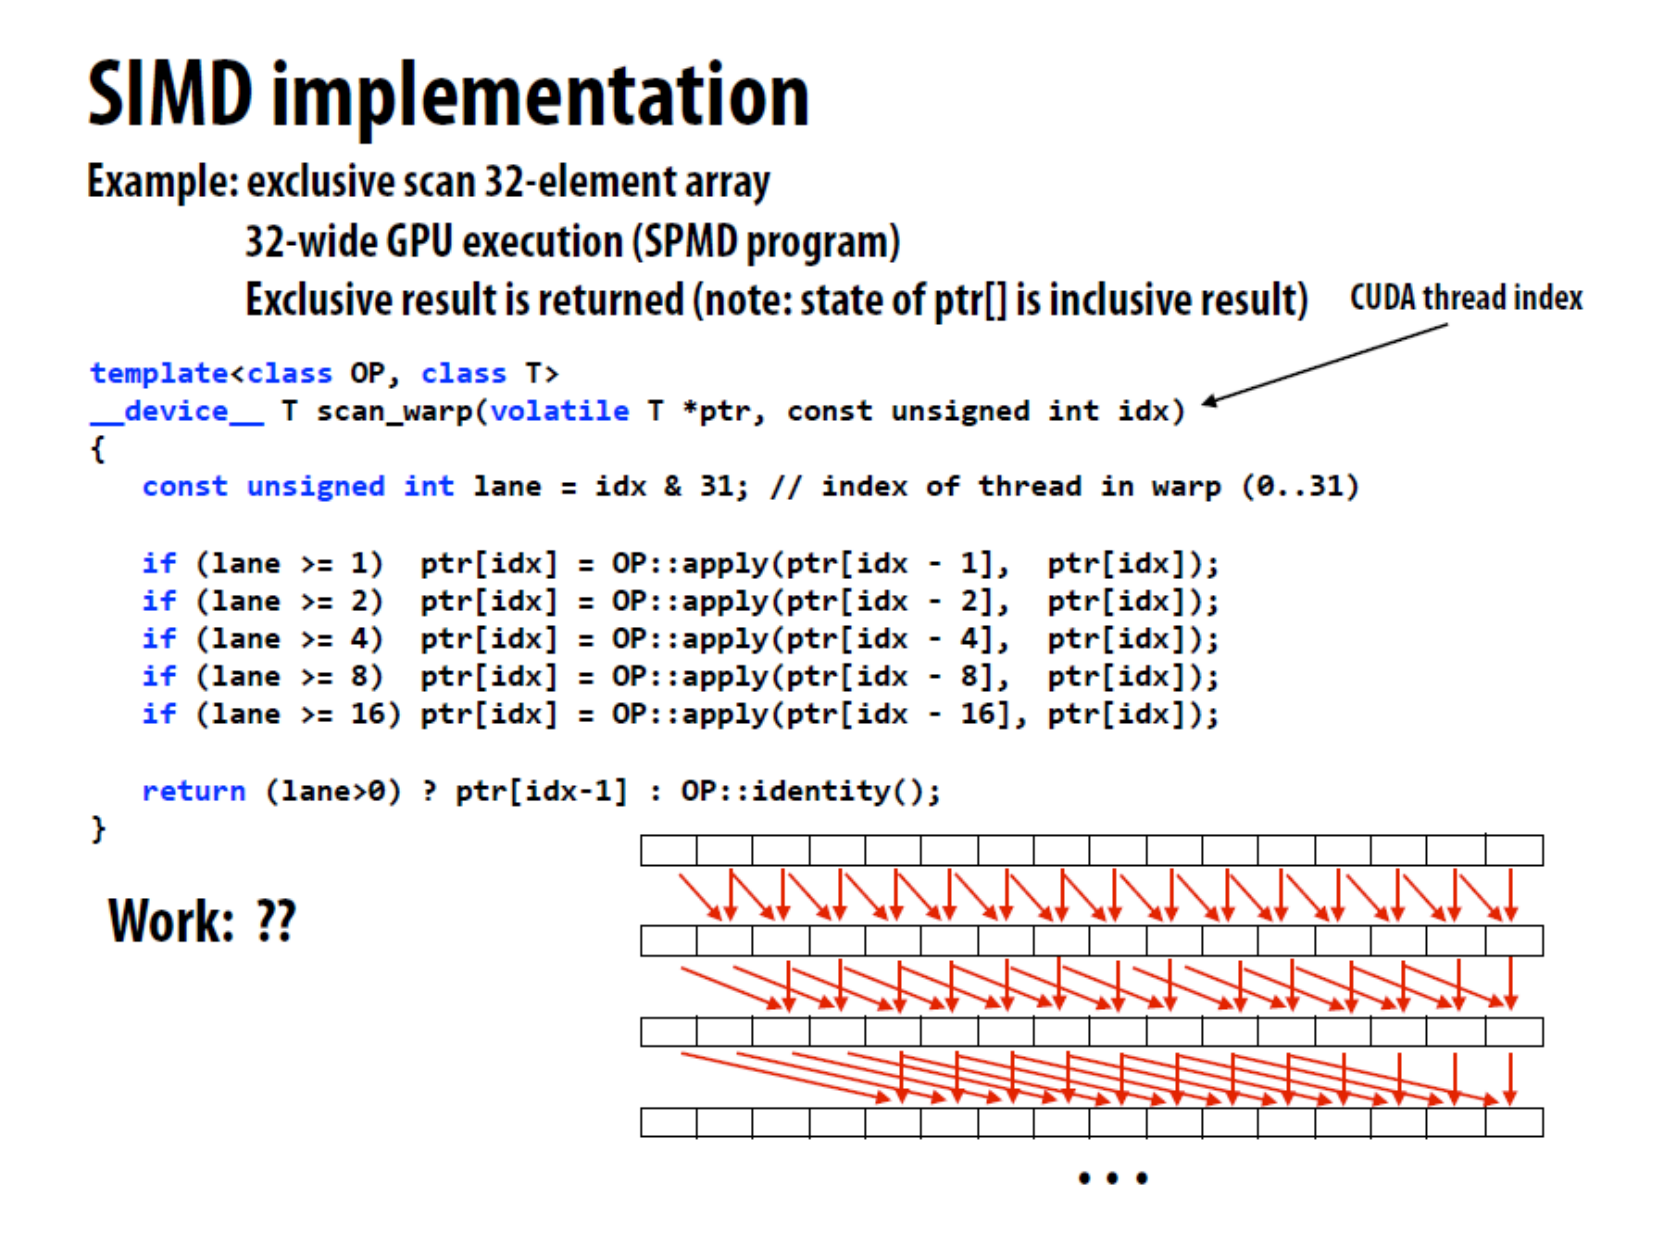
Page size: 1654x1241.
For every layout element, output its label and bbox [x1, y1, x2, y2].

picture [37, 37, 1613, 1201]
